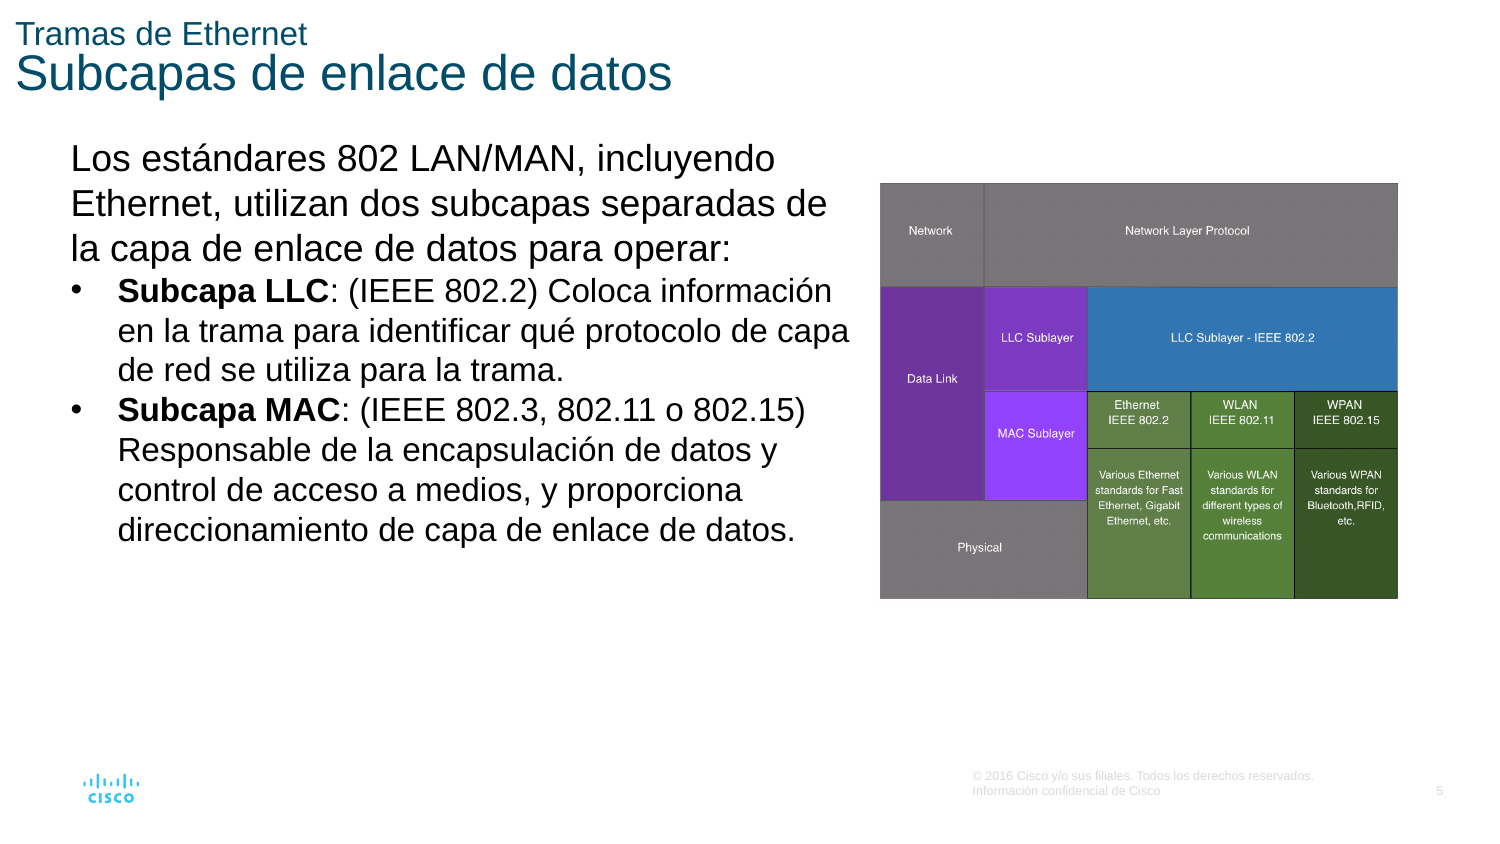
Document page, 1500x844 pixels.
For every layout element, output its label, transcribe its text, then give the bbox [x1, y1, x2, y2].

title Tramas de Ethernet Subcapas de enlace de datos [0, 0, 1369, 121]
picture [871, 174, 1405, 606]
text_box Los estándares 802 LAN/MAN, incluyendo Ethernet, utilizan dos subcapas separadas de la capa de enlace de datos para operar: Subcapa LLC: (IEEE 802.2) Coloca información en la trama para identificar qué protocolo de capa de red se utiliza para la trama. Subcapa MAC: (IEEE 802.3, 802.11 o 802.15) Responsable de la encapsulación de datos y control de acceso a medios, y proporciona direccionamiento de capa de enlace de datos. [55, 126, 872, 556]
